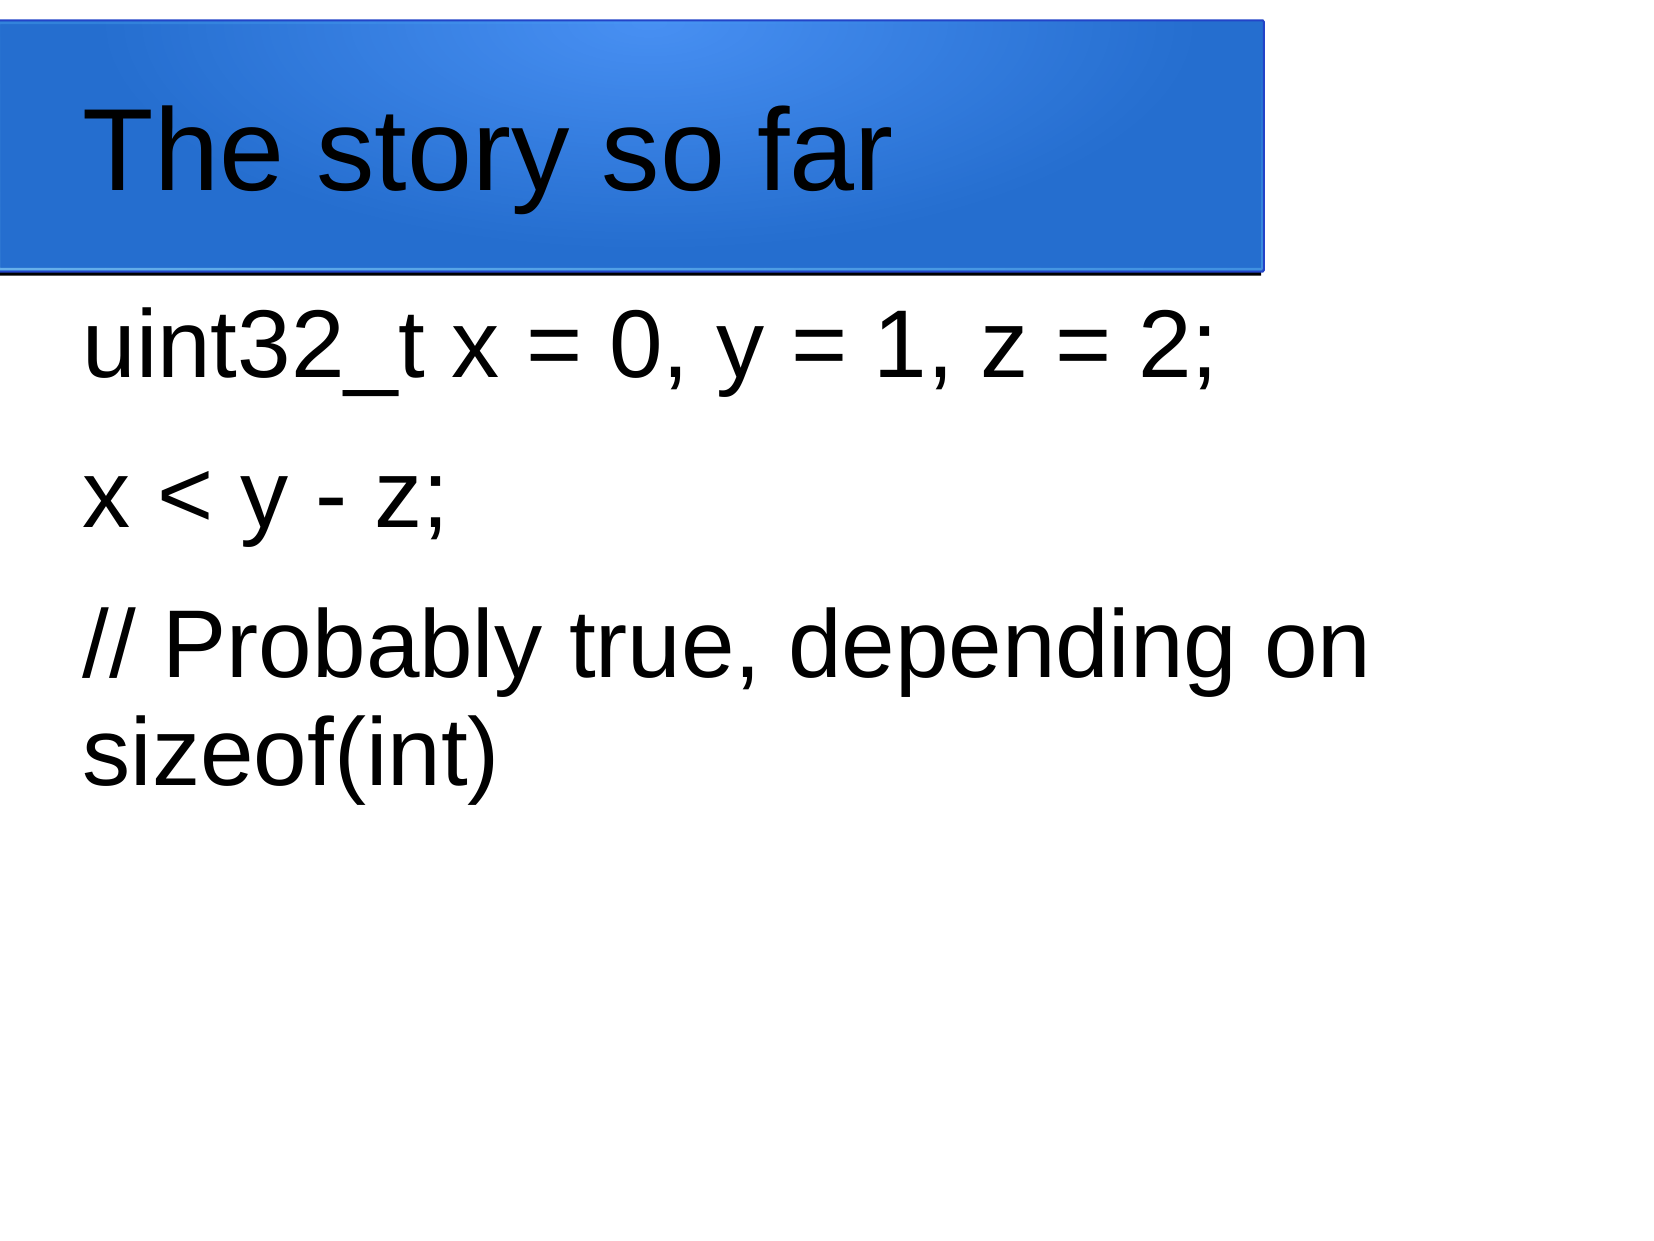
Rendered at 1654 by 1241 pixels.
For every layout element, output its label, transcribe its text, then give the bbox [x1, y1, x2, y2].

list uint32_t x = 0, y = 1, z = 2; x < y - z; // Probably true, depending on sizeof(int) [82, 290, 1571, 1010]
title The story so far [82, 47, 1235, 252]
